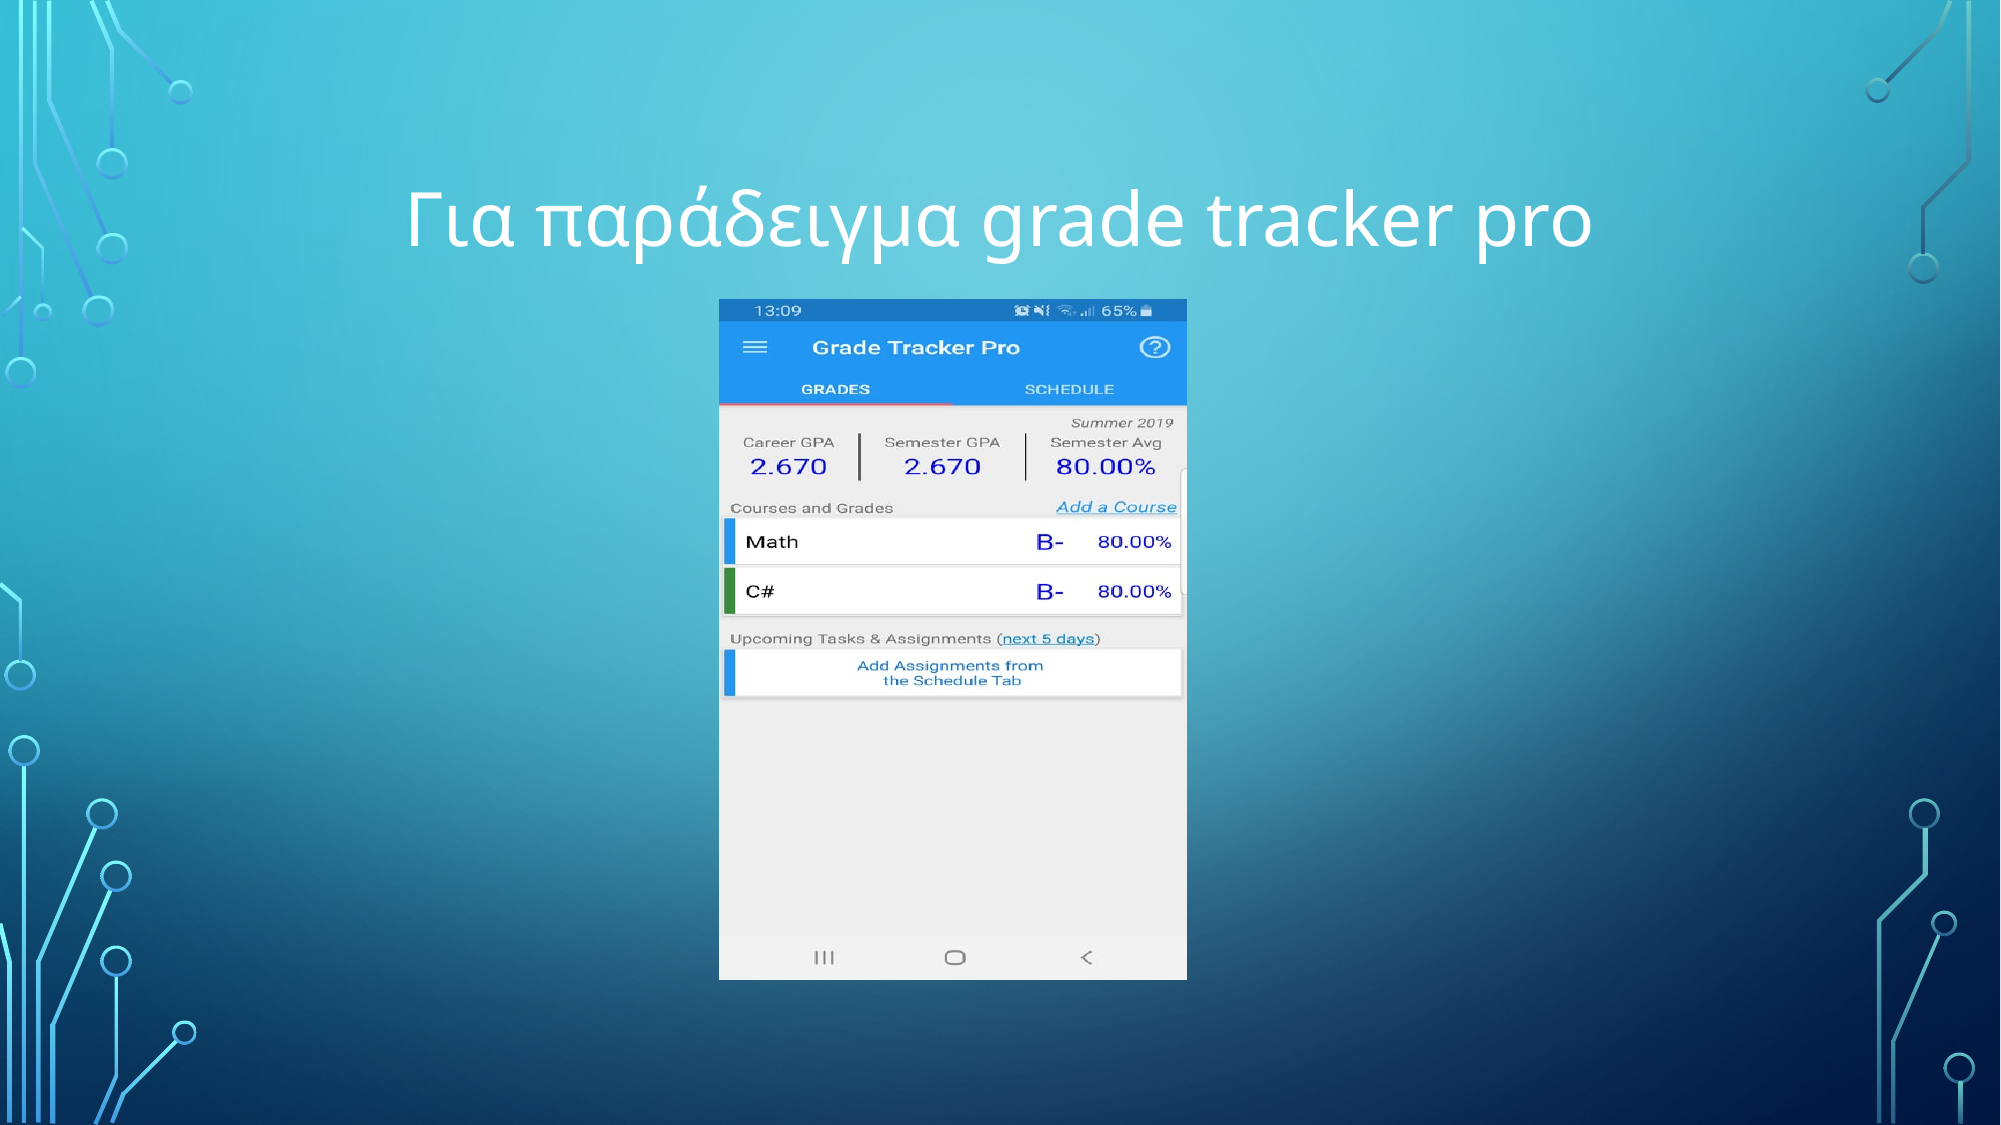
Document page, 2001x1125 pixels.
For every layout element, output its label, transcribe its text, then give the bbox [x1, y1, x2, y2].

title Για παράδειγμα grade tracker pro [187, 101, 1813, 344]
picture [719, 299, 1187, 980]
